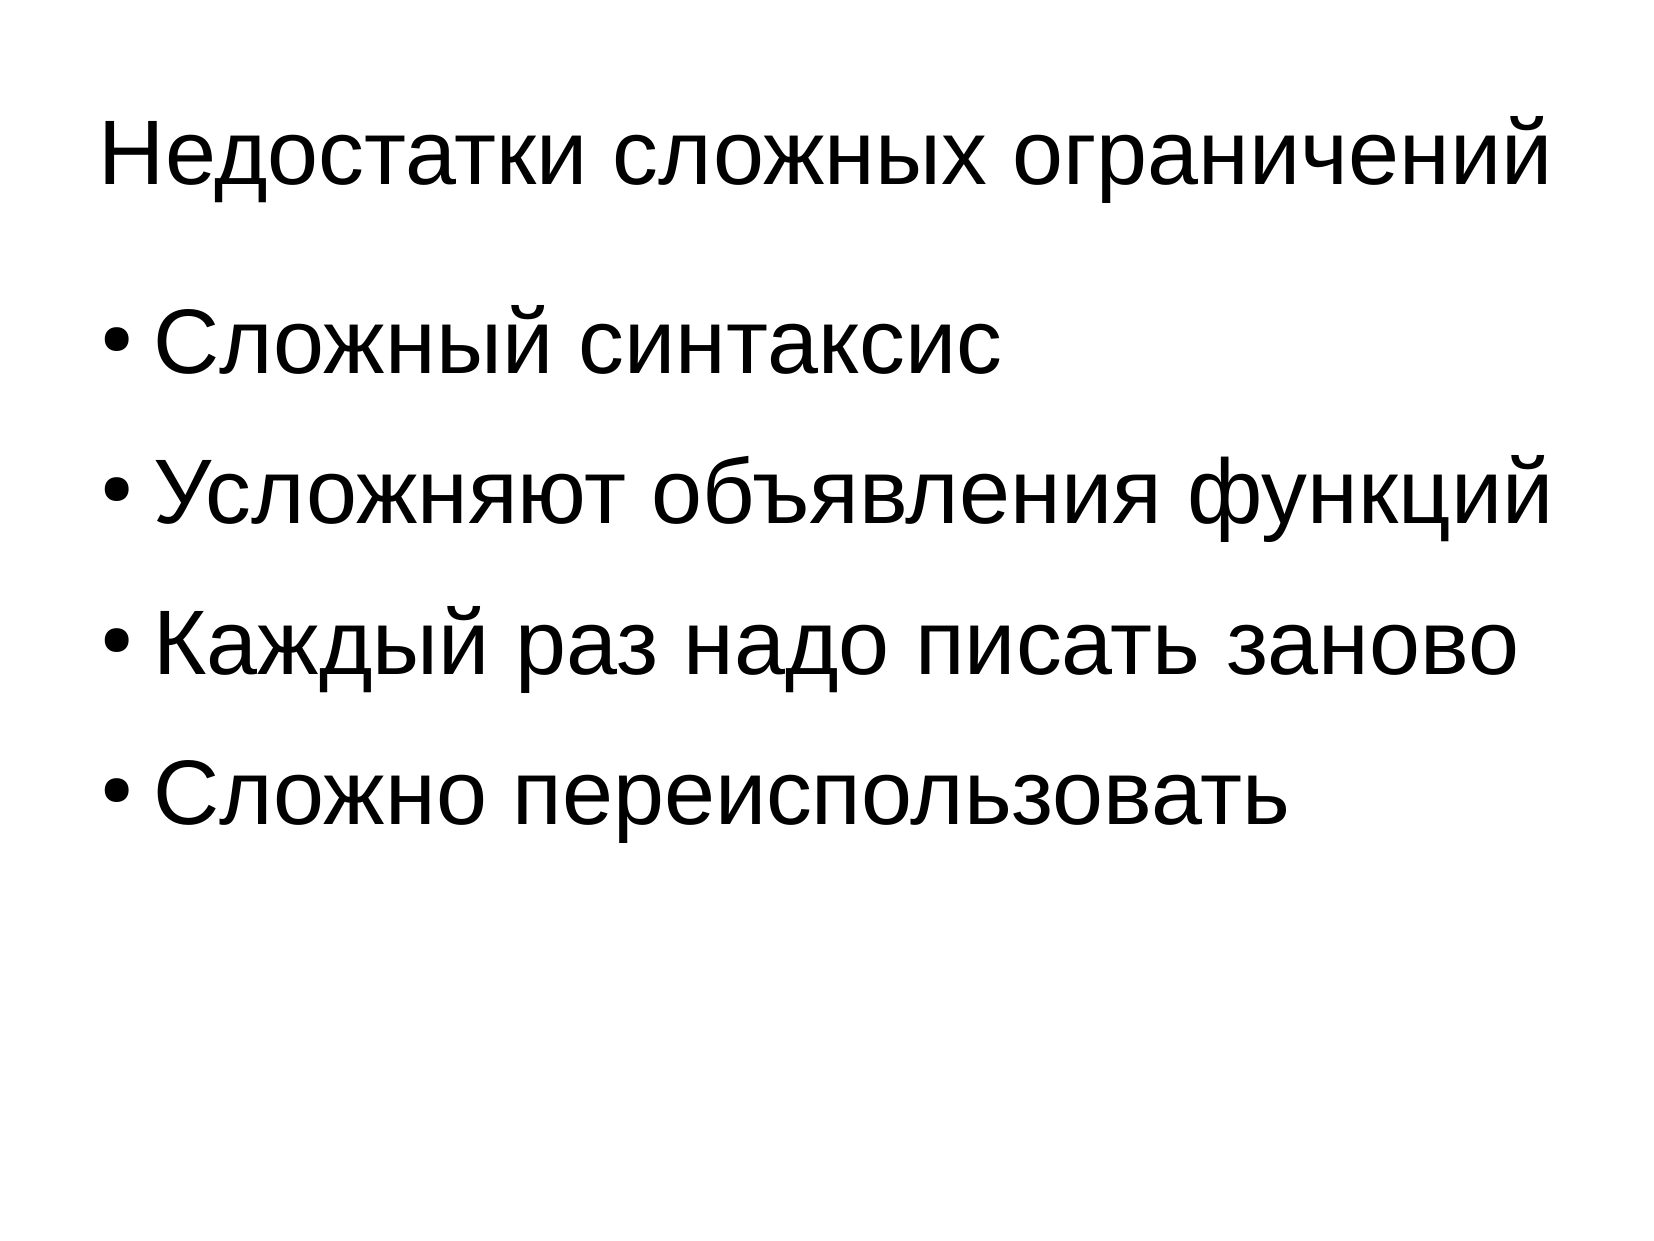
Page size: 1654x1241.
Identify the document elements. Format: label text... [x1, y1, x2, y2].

title Недостатки сложных ограничений [82, 49, 1571, 257]
list Сложный синтаксис Усложняют объявления функций Каждый раз надо писать заново Сложно переиспользовать [82, 290, 1571, 1010]
